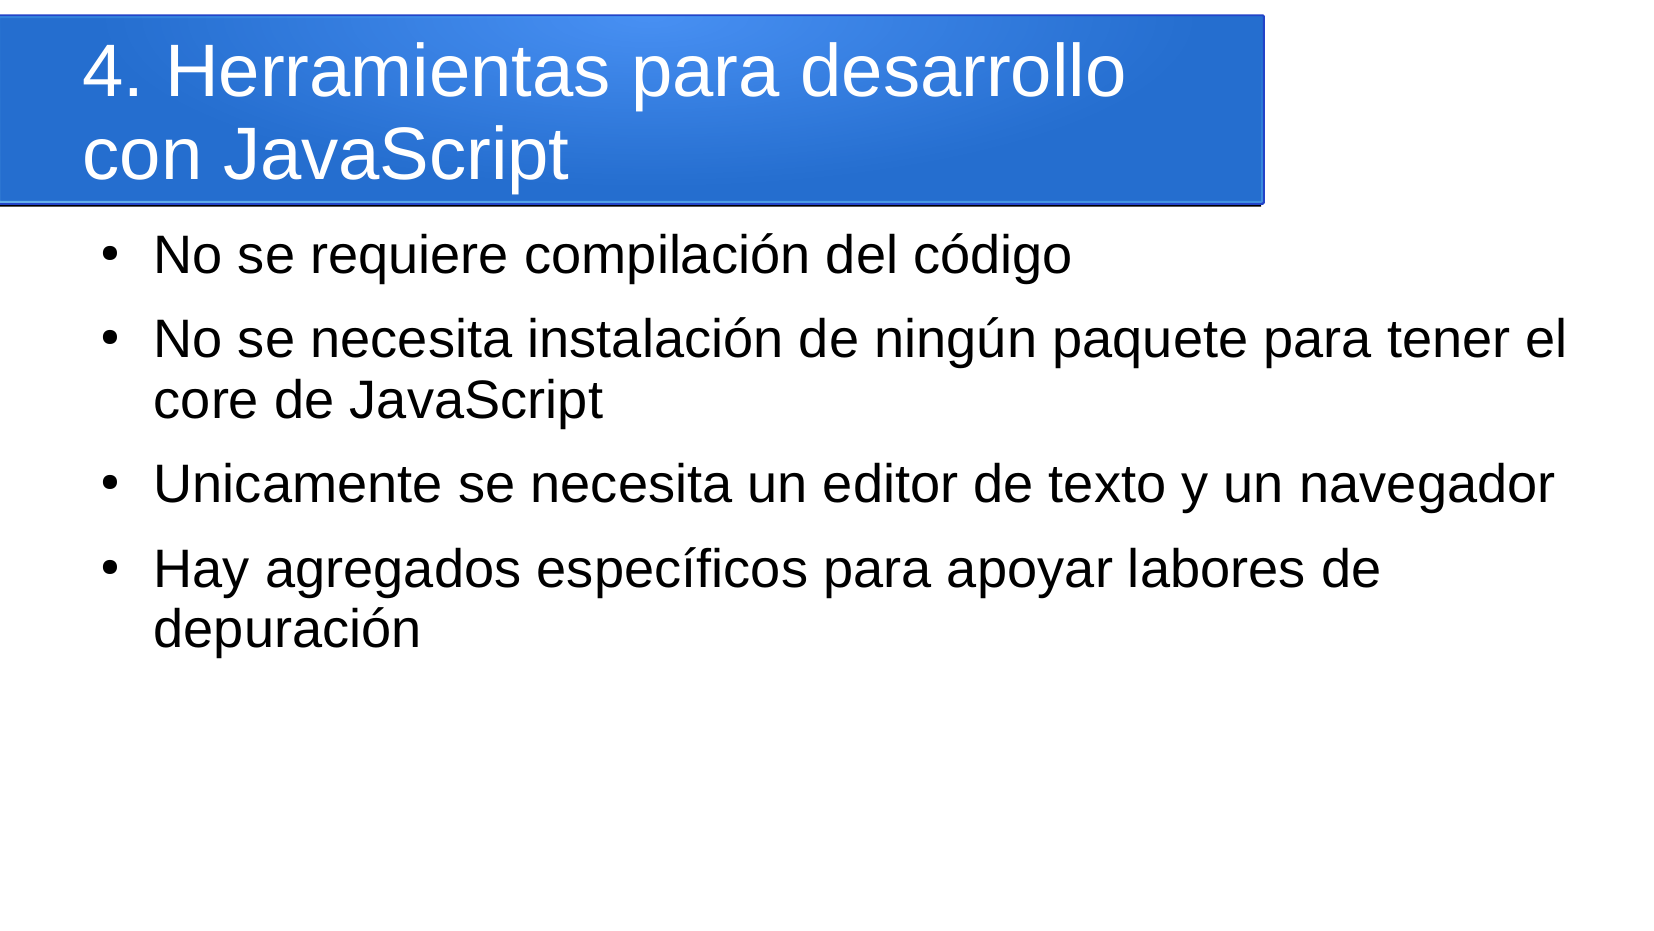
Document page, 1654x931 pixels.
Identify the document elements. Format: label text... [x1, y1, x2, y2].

title 4. Herramientas para desarrollo con JavaScript [82, 29, 1235, 196]
list No se requiere compilación del código No se necesita instalación de ningún paquete para tener el core de JavaScript Unicamente se necesita un editor de texto y un navegador Hay agregados específicos para apoyar labores de depuración [82, 224, 1571, 764]
